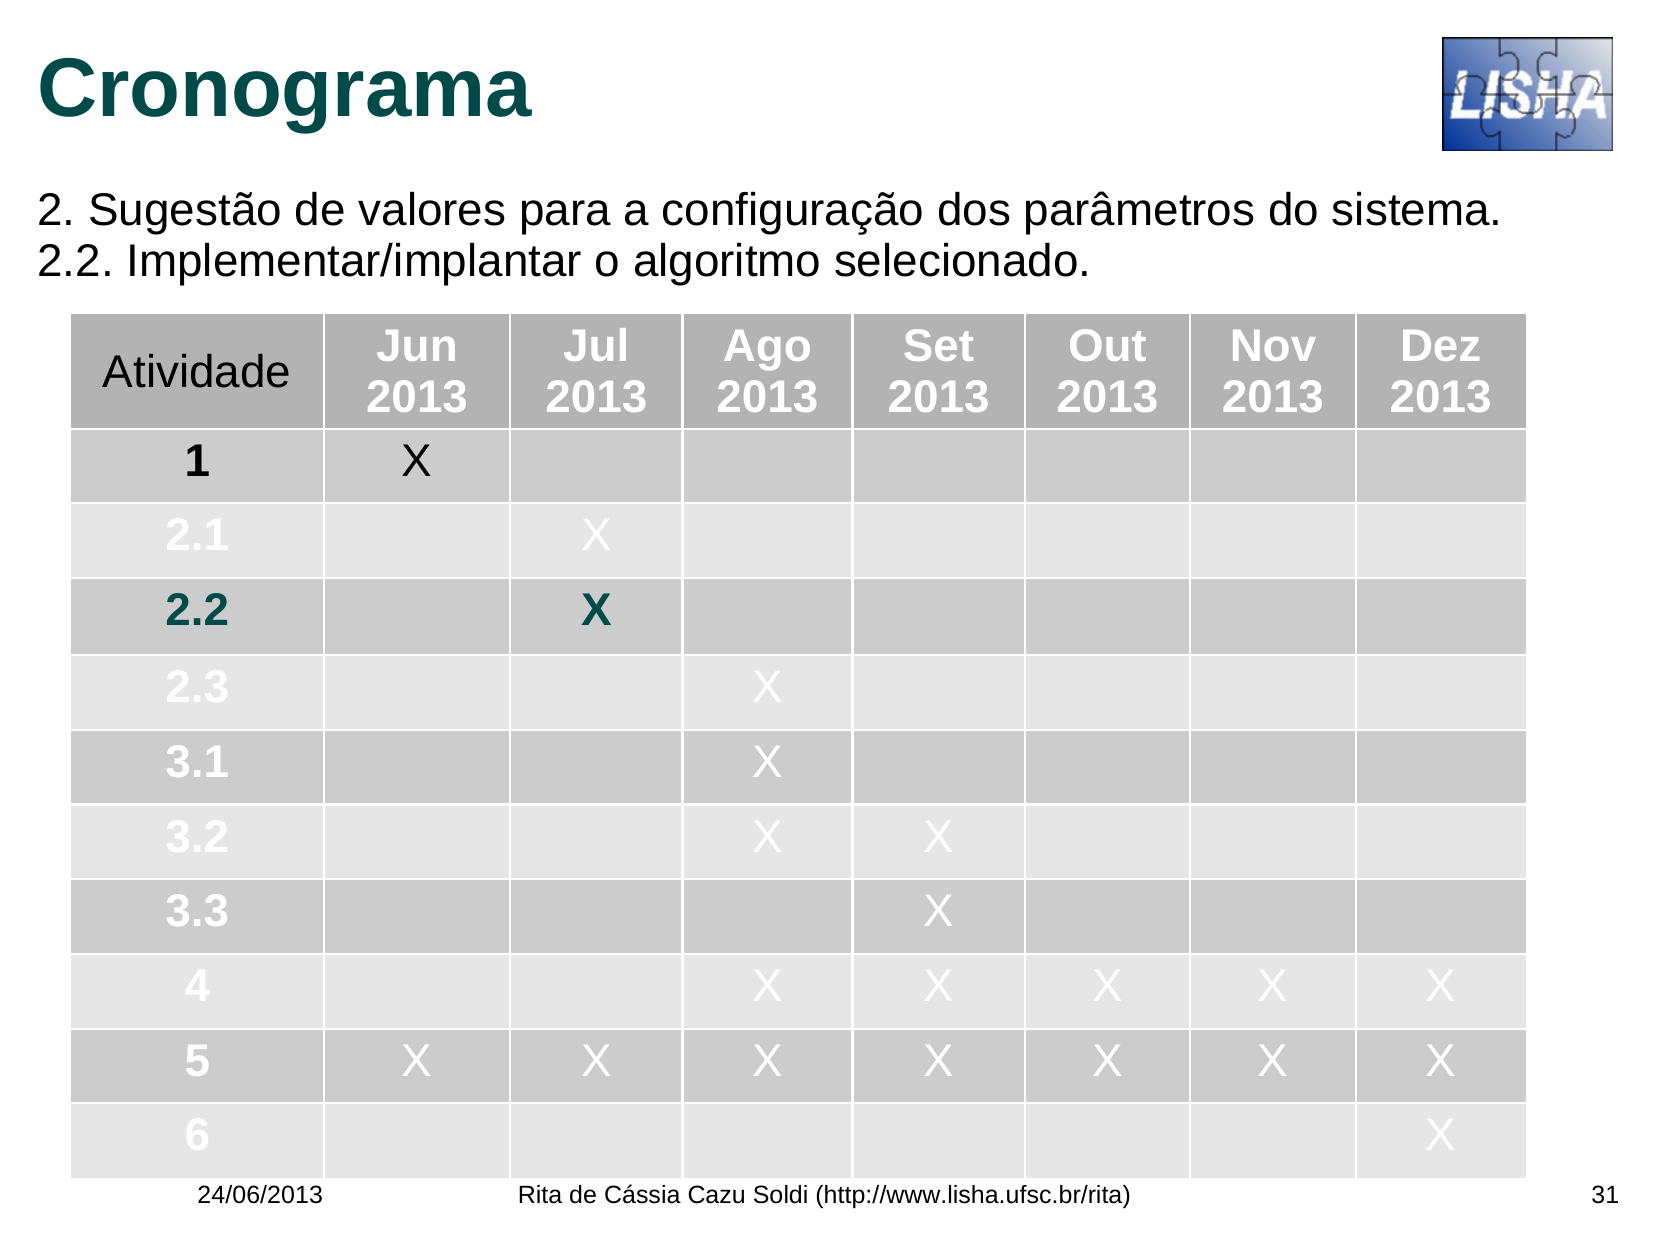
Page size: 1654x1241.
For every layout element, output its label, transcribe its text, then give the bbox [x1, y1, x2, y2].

table_cell 3.1 [71, 731, 323, 803]
table_cell [325, 504, 509, 577]
table_cell [1191, 579, 1355, 654]
table_cell X [1191, 955, 1355, 1028]
table_cell X [684, 955, 851, 1028]
table_cell [854, 1104, 1024, 1178]
table_cell [1357, 880, 1526, 953]
table_cell X [1026, 1030, 1189, 1102]
table_cell [1357, 656, 1526, 729]
table_cell 2.2 [71, 579, 323, 654]
table_cell [1026, 430, 1189, 502]
table_cell 1 [71, 430, 323, 502]
table_cell [1191, 504, 1355, 577]
table_header Ago 2013 [684, 314, 851, 428]
table_cell X [854, 955, 1024, 1028]
table_cell X [684, 1030, 851, 1102]
table_cell X [325, 1030, 509, 1102]
table_cell X [325, 430, 509, 502]
table_cell [1026, 504, 1189, 577]
table_cell [511, 955, 681, 1028]
table_cell [1357, 806, 1526, 878]
table_cell 6 [71, 1104, 323, 1178]
table_cell X [684, 806, 851, 878]
table_cell X [1026, 955, 1189, 1028]
table_cell 2.3 [71, 656, 323, 729]
table_header Dez 2013 [1357, 314, 1526, 428]
table_cell [1191, 430, 1355, 502]
table_cell 5 [71, 1030, 323, 1102]
picture [1442, 37, 1613, 151]
table_cell X [1191, 1030, 1355, 1102]
table_cell [511, 731, 681, 803]
table_cell [325, 656, 509, 729]
table_cell [511, 1104, 681, 1178]
table_cell 4 [71, 955, 323, 1028]
table_cell [1026, 579, 1189, 654]
table_cell [1191, 806, 1355, 878]
table_header Nov 2013 [1191, 314, 1355, 428]
table_cell [1191, 731, 1355, 803]
table_cell [1357, 504, 1526, 577]
table_cell X [1357, 1104, 1526, 1178]
table_cell [684, 579, 851, 654]
table_cell [1026, 880, 1189, 953]
table_cell [325, 880, 509, 953]
table_cell [854, 579, 1024, 654]
list 2. Sugestão de valores para a configuração dos parâmetros do sistema. 2.2. Implementar/implantar o algoritmo selecionado. [37, 183, 1613, 298]
table_cell [1026, 1104, 1189, 1178]
table_cell 3.2 [71, 806, 323, 878]
table_cell [1357, 731, 1526, 803]
table_header Jun 2013 [325, 314, 509, 428]
table_cell [325, 806, 509, 878]
table_cell [1191, 1104, 1355, 1178]
table_cell [854, 430, 1024, 502]
table_cell [854, 504, 1024, 577]
table_cell X [854, 1030, 1024, 1102]
table_cell X [1357, 1030, 1526, 1102]
table_cell [1026, 731, 1189, 803]
table_cell [684, 880, 851, 953]
table_cell 2.1 [71, 504, 323, 577]
table_header Out 2013 [1026, 314, 1189, 428]
table_cell [511, 656, 681, 729]
table_cell X [511, 1030, 681, 1102]
table_cell [511, 880, 681, 953]
table_cell X [854, 806, 1024, 878]
table_cell [854, 731, 1024, 803]
table_cell [854, 656, 1024, 729]
table_cell X [684, 731, 851, 803]
table_header Jul 2013 [511, 314, 681, 428]
table_cell 3.3 [71, 880, 323, 953]
table_cell [511, 806, 681, 878]
table_cell X [854, 880, 1024, 953]
table_cell [1026, 656, 1189, 729]
table_cell [1357, 430, 1526, 502]
table_cell X [511, 579, 681, 654]
table_cell [325, 955, 509, 1028]
table_cell X [1357, 955, 1526, 1028]
table_cell X [511, 504, 681, 577]
table_cell [325, 1104, 509, 1178]
table_cell [684, 1104, 851, 1178]
table_cell [684, 504, 851, 577]
table_cell [1191, 880, 1355, 953]
table_header Atividade [71, 314, 323, 428]
table_header Set 2013 [854, 314, 1024, 428]
table_cell [1191, 656, 1355, 729]
table_cell [684, 430, 851, 502]
table_cell [325, 731, 509, 803]
title Cronograma [37, 37, 1426, 151]
table_cell [511, 430, 681, 502]
table_cell [1357, 579, 1526, 654]
table_cell [325, 579, 509, 654]
table_cell X [684, 656, 851, 729]
table_cell [1026, 806, 1189, 878]
